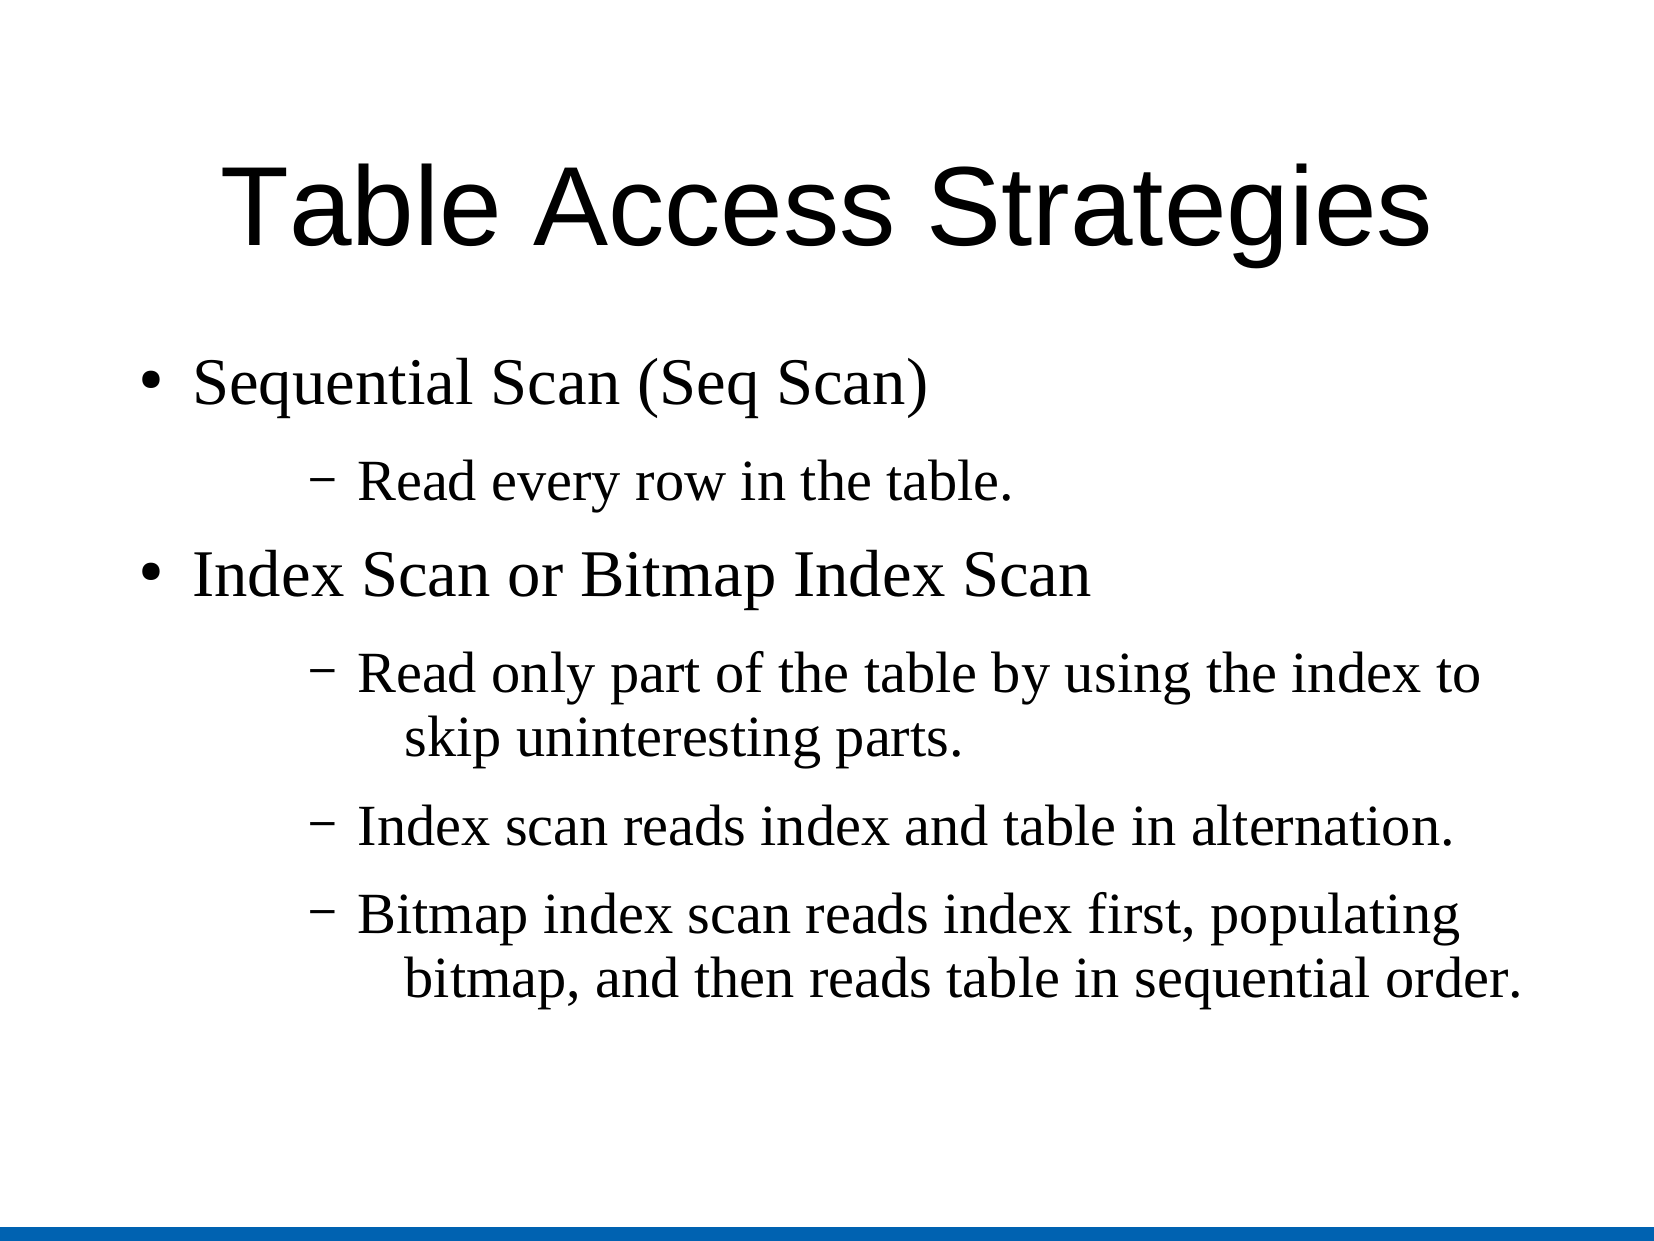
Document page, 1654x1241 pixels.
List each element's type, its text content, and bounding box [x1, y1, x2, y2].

list Sequential Scan (Seq Scan) Read every row in the table. Index Scan or Bitmap Index Scan Read only part of the table by using the index to skip uninteresting parts. Index scan reads index and table in alternation. Bitmap index scan reads index first, populating bitmap, and then reads table in sequential order. [121, 344, 1533, 1127]
title Table Access Strategies [121, 102, 1533, 311]
